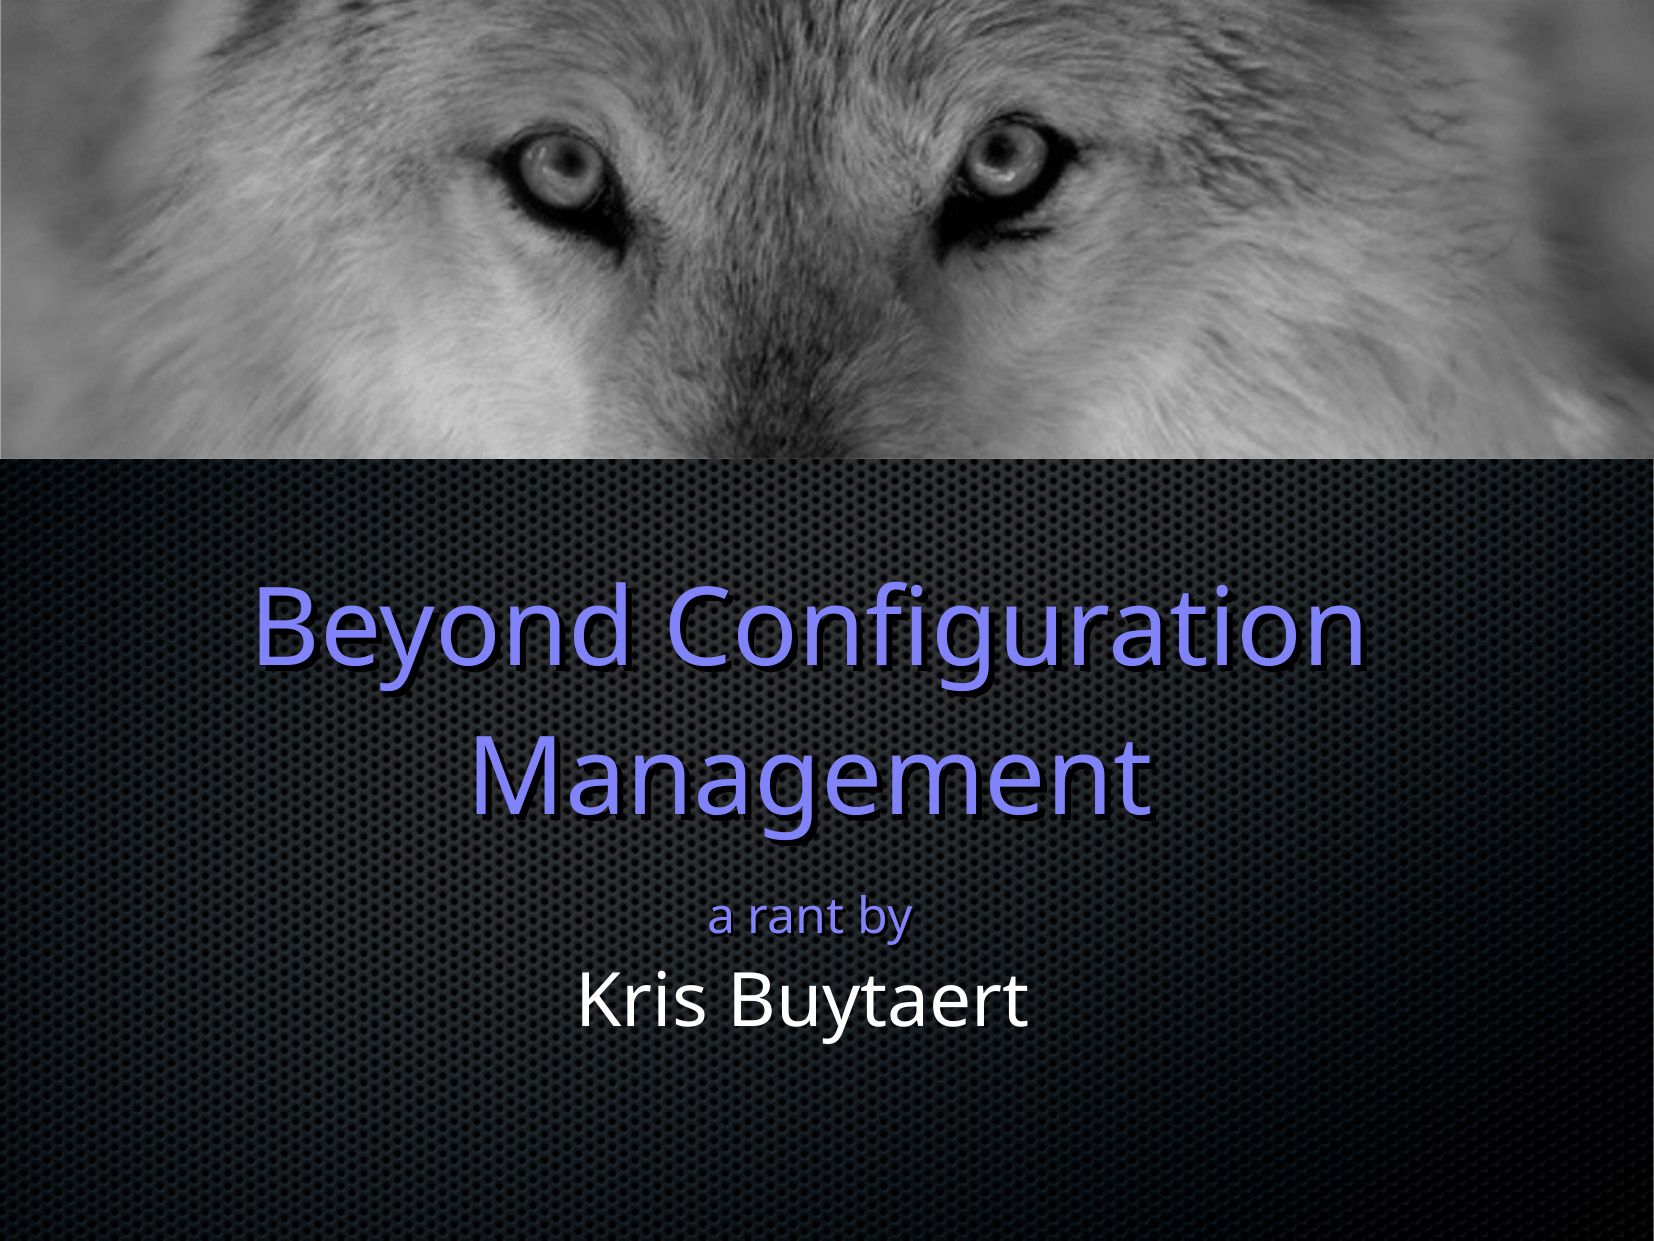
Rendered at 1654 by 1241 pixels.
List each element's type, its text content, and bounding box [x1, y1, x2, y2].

picture [0, 0, 1654, 1241]
list Kris Buytaert [84, 937, 1522, 1241]
title Beyond Configuration Management a rant by [91, 598, 1529, 957]
